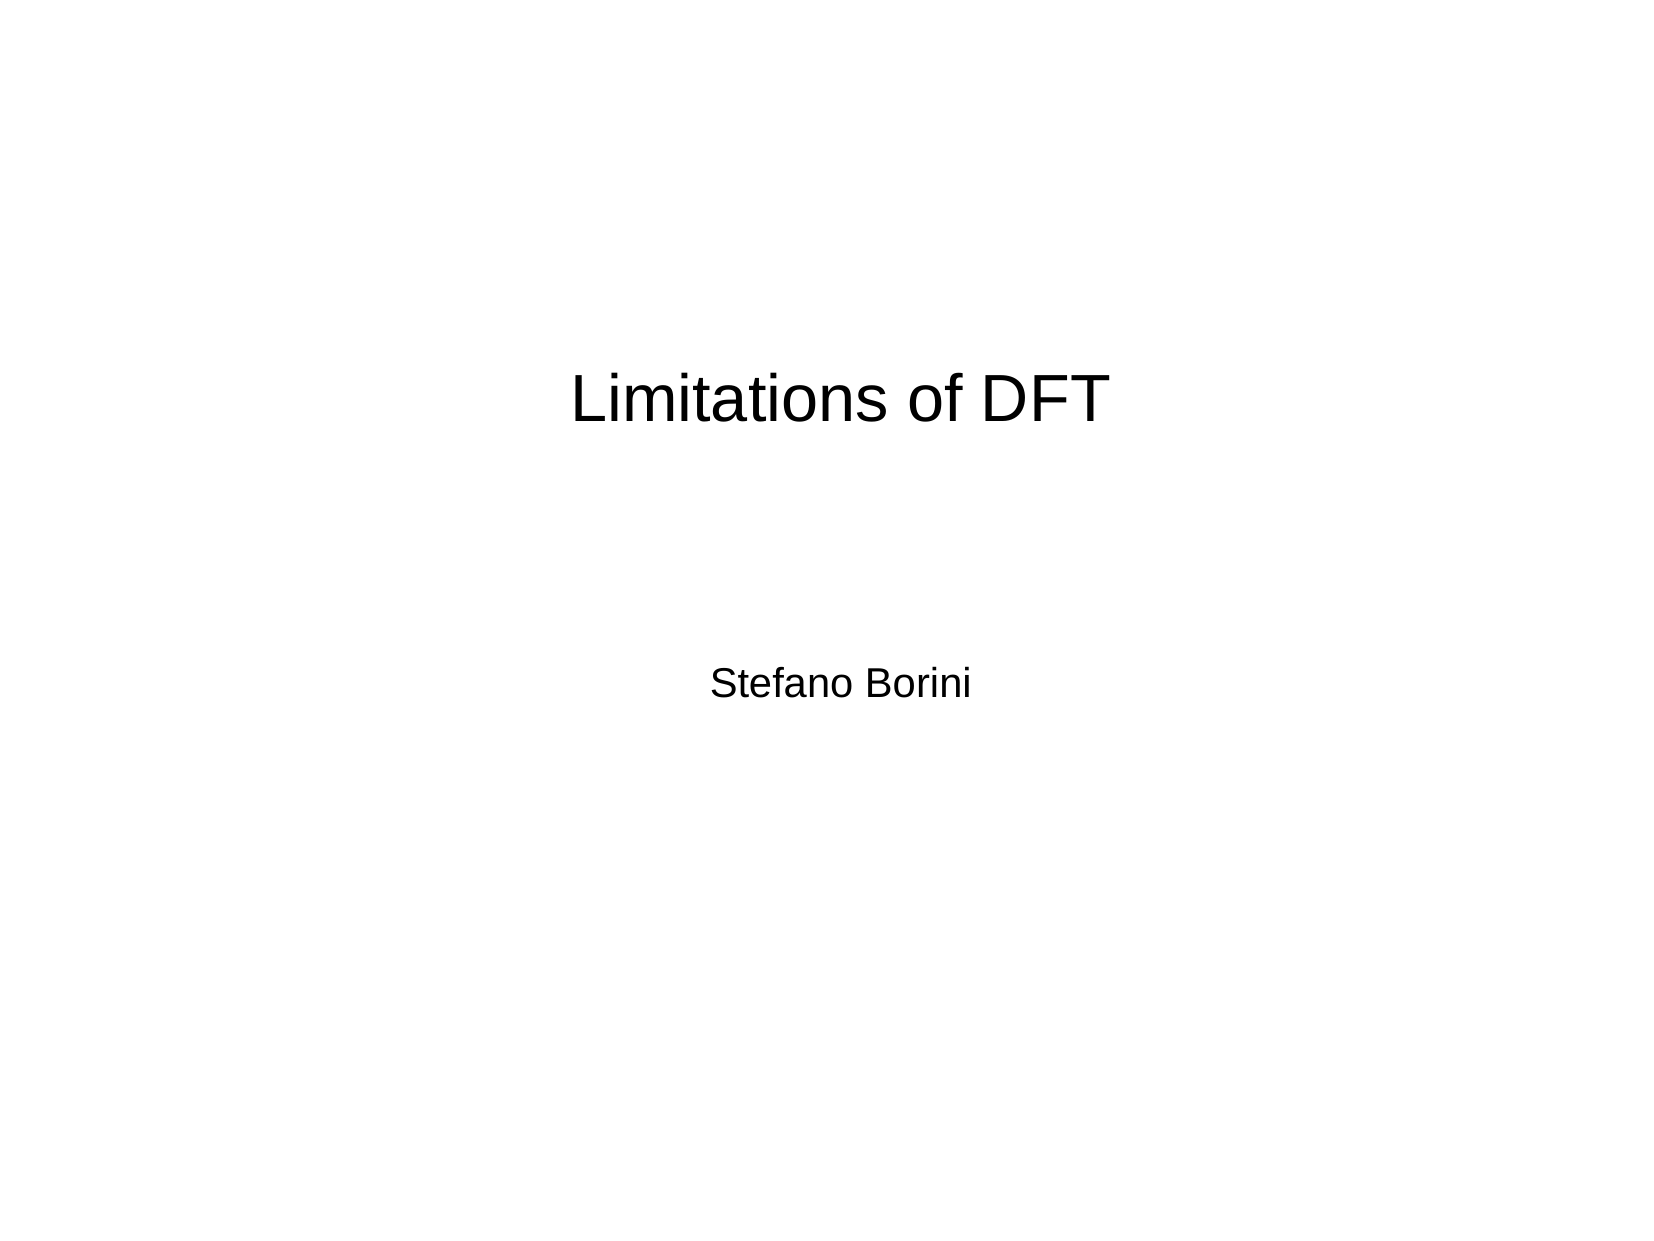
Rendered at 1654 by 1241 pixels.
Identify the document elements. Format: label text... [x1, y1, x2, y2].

subtitle Limitations of DFT Stefano Borini [96, 124, 1585, 944]
